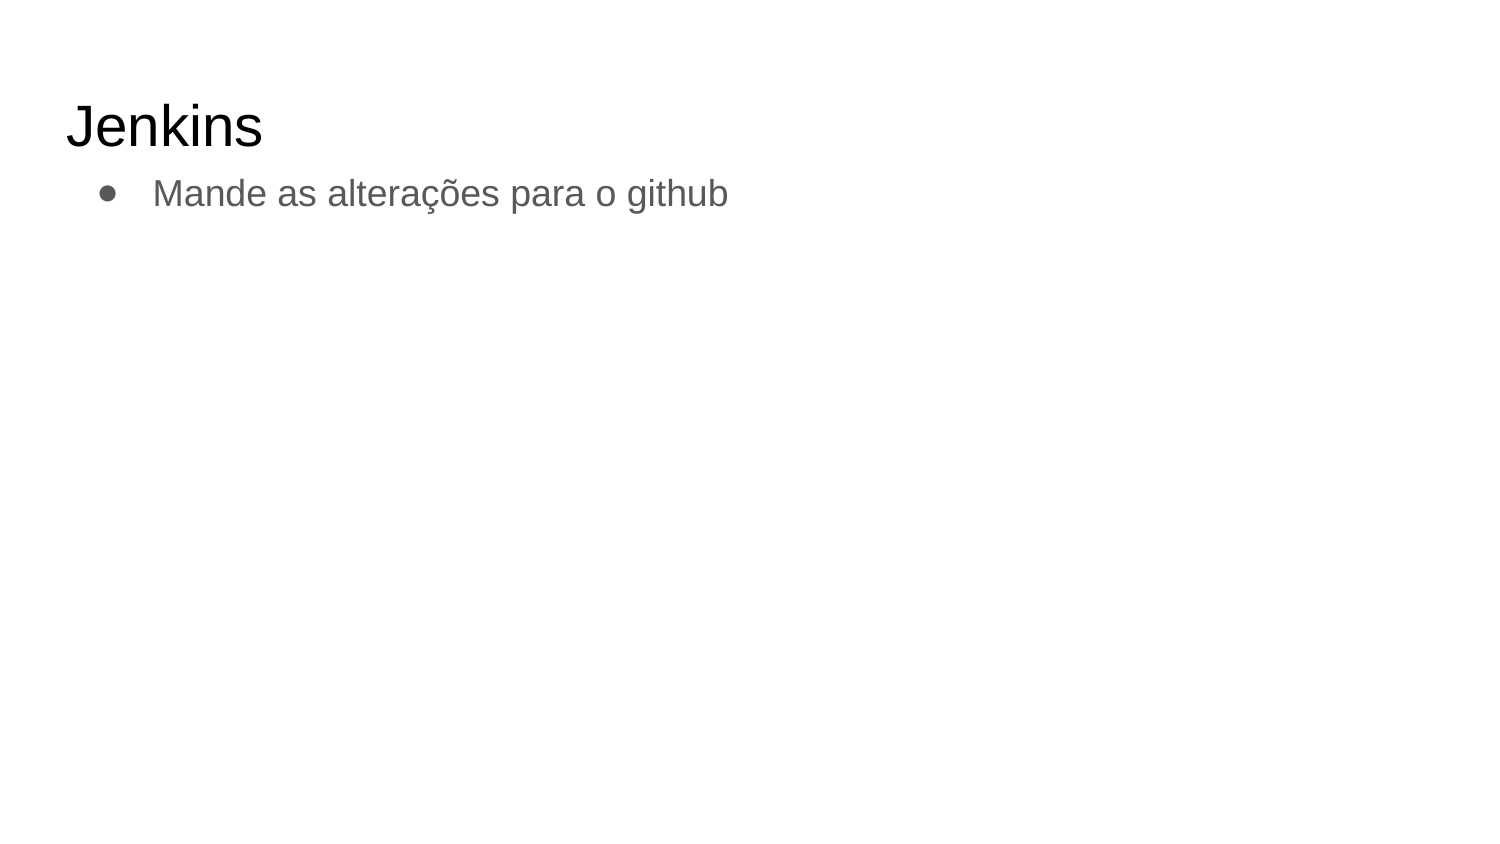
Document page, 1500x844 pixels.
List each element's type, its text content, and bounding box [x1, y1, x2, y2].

title Jenkins [51, 72, 1449, 167]
list Mande as alterações para o github [62, 147, 1500, 709]
